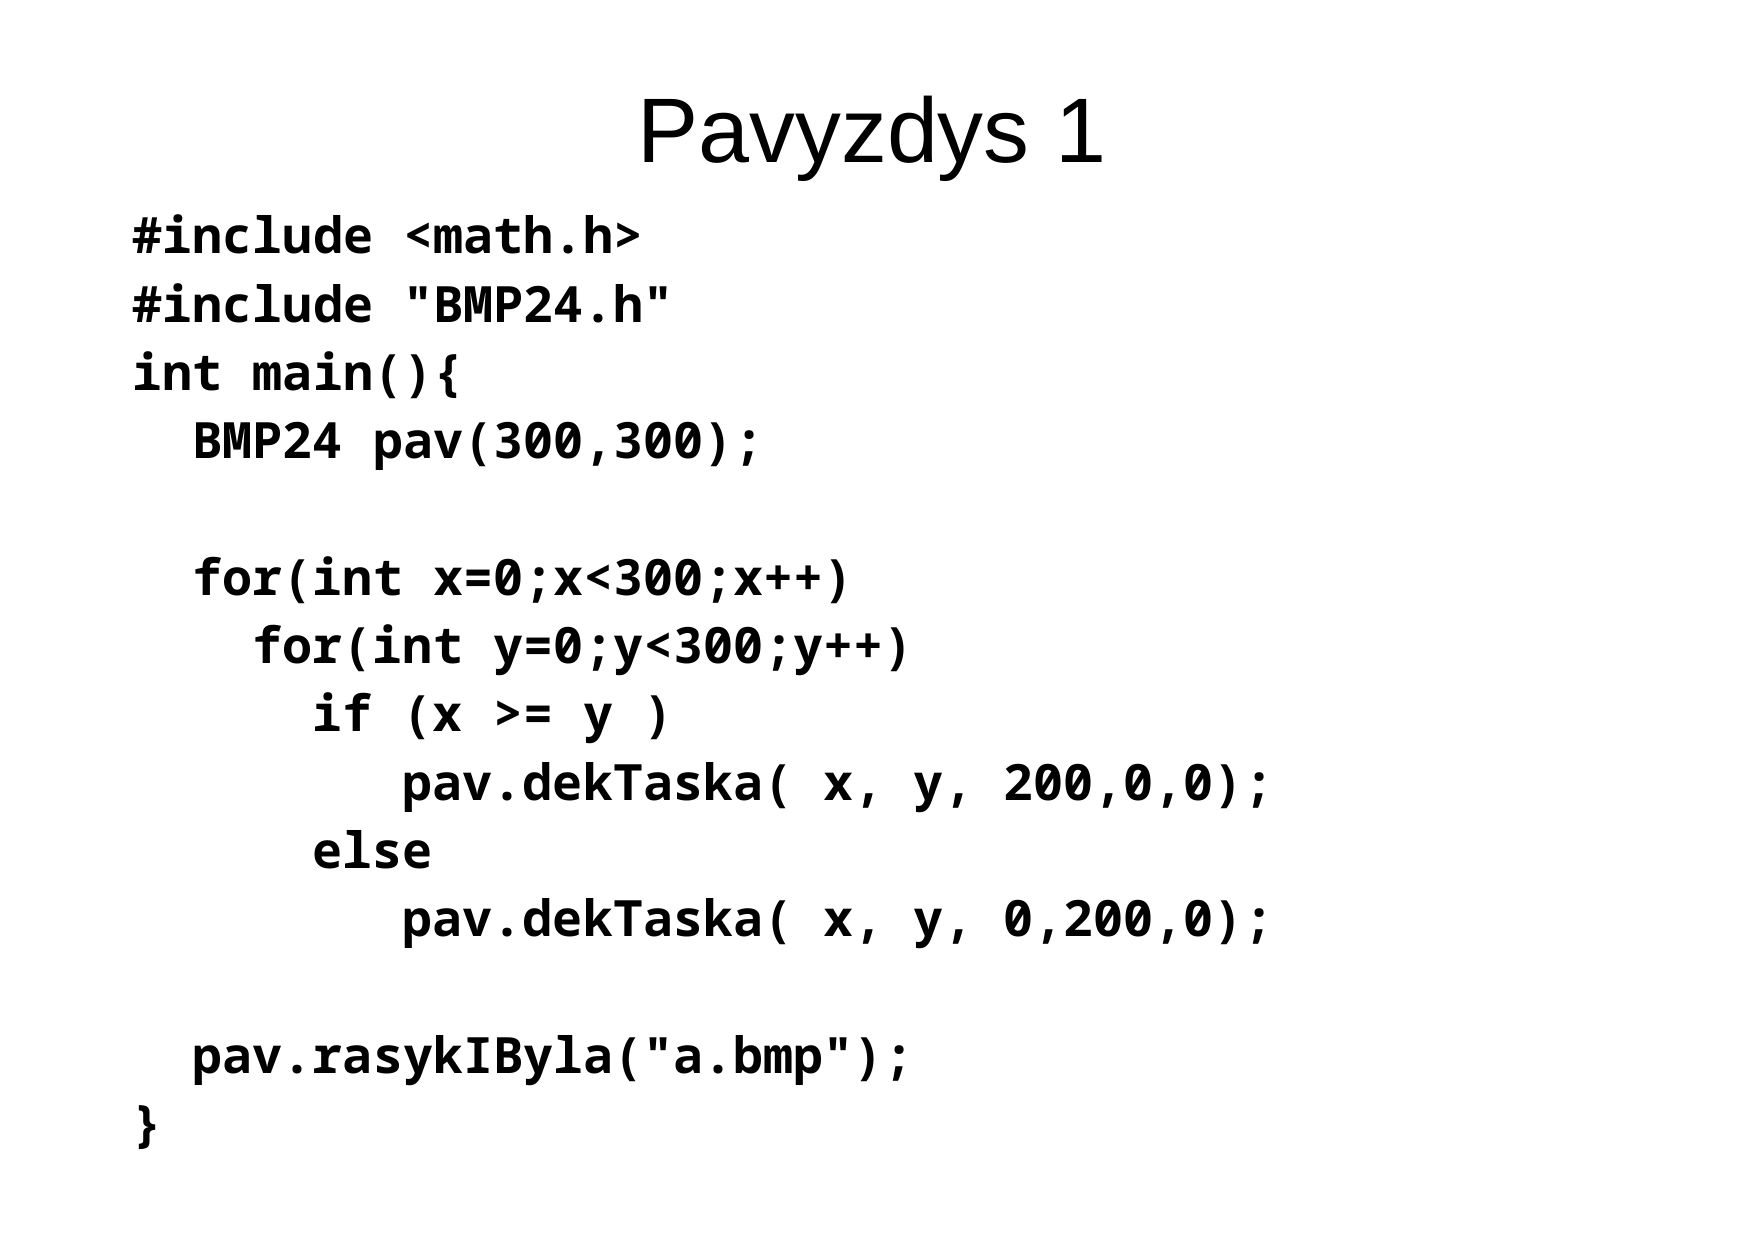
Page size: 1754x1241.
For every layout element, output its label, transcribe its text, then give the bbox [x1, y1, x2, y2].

text_box #include <math.h> #include "BMP24.h" int main(){ BMP24 pav(300,300); for(int x=0;x<300;x++) for(int y=0;y<300;y++) if (x >= y ) pav.dekTaska( x, y, 200,0,0); else pav.dekTaska( x, y, 0,200,0); pav.rasykIByla("a.bmp"); } [118, 193, 1654, 1182]
title Pavyzdys 1 [136, 44, 1609, 193]
